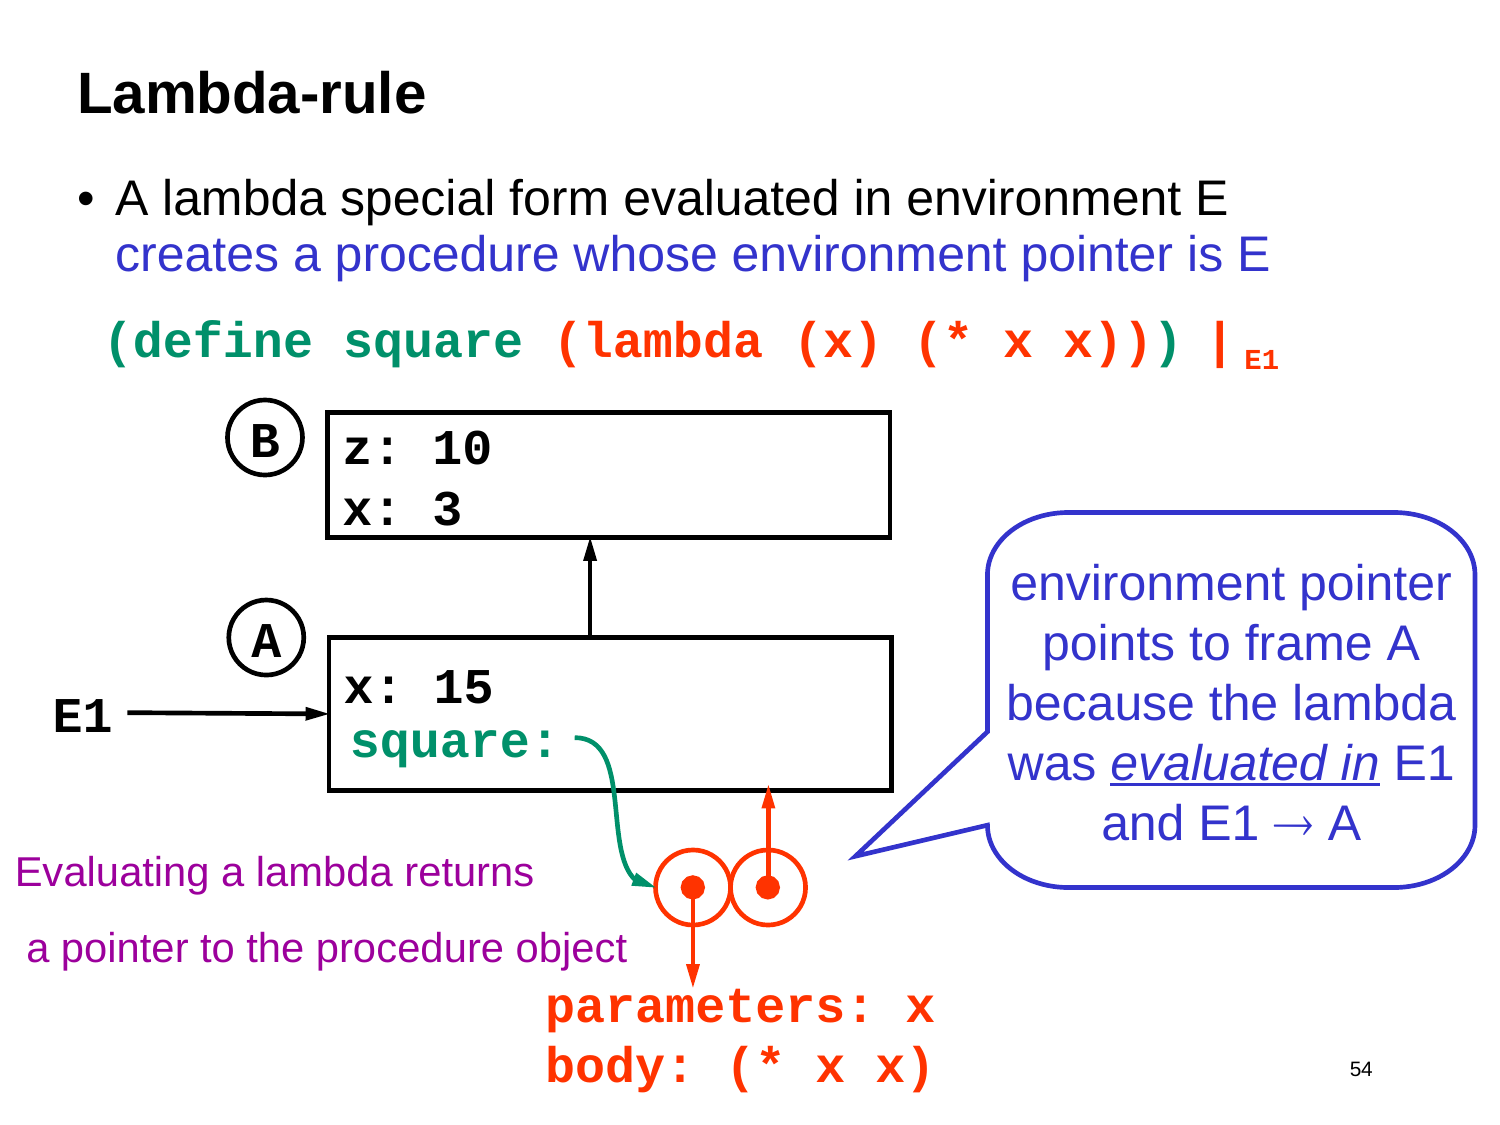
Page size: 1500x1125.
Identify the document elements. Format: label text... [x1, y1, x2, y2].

text_box parameters: x body: (* x x) [530, 979, 951, 1101]
text_box A [228, 600, 304, 676]
text_box Evaluating a lambda returns a pointer to the procedure object [0, 837, 958, 979]
text_box E1 [37, 674, 128, 751]
text_box (define square (lambda (x) (* x x))) | E1 [88, 299, 1295, 384]
text_box x: 15 [328, 637, 892, 791]
title Lambda-rule [62, 24, 1338, 162]
text_box square: [335, 699, 575, 776]
text_box z: 10 x: 3 [327, 412, 891, 538]
text_box environment pointer points to frame A because the lambda was evaluated in E1 and E1  A [875, 512, 1476, 888]
list A lambda special form evaluated in environment E creates a procedure whose environment pointer is E [62, 162, 1450, 426]
text_box B [227, 399, 303, 476]
